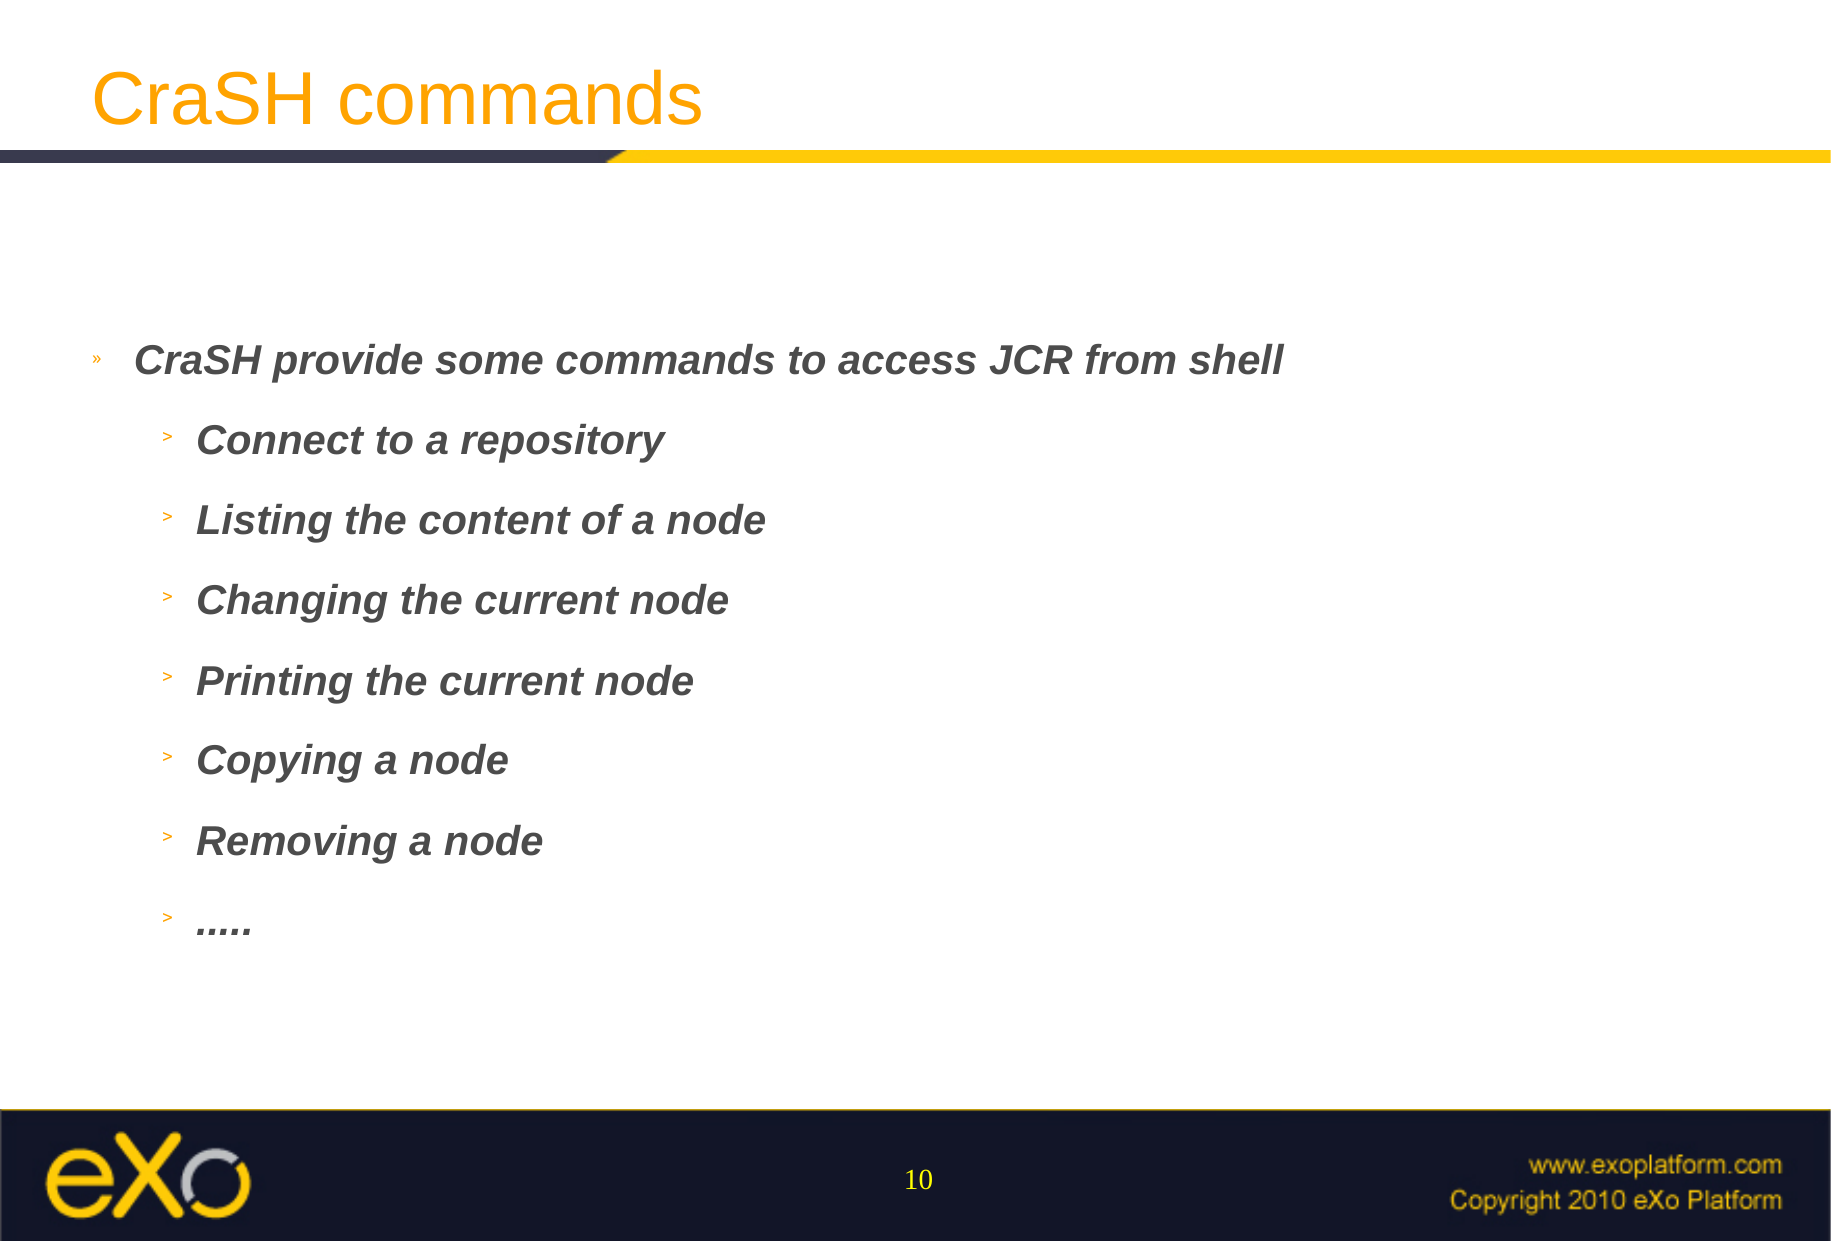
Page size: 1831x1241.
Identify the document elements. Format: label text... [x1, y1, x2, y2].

picture [0, 150, 1831, 163]
text_box CraSH provide some commands to access JCR from shell Connect to a repository Listing the content of a node Changing the current node Printing the current node Copying a node Removing a node ..... [91, 232, 1740, 1071]
picture [0, 1109, 1831, 1241]
text_box CraSH commands [91, 49, 1740, 151]
